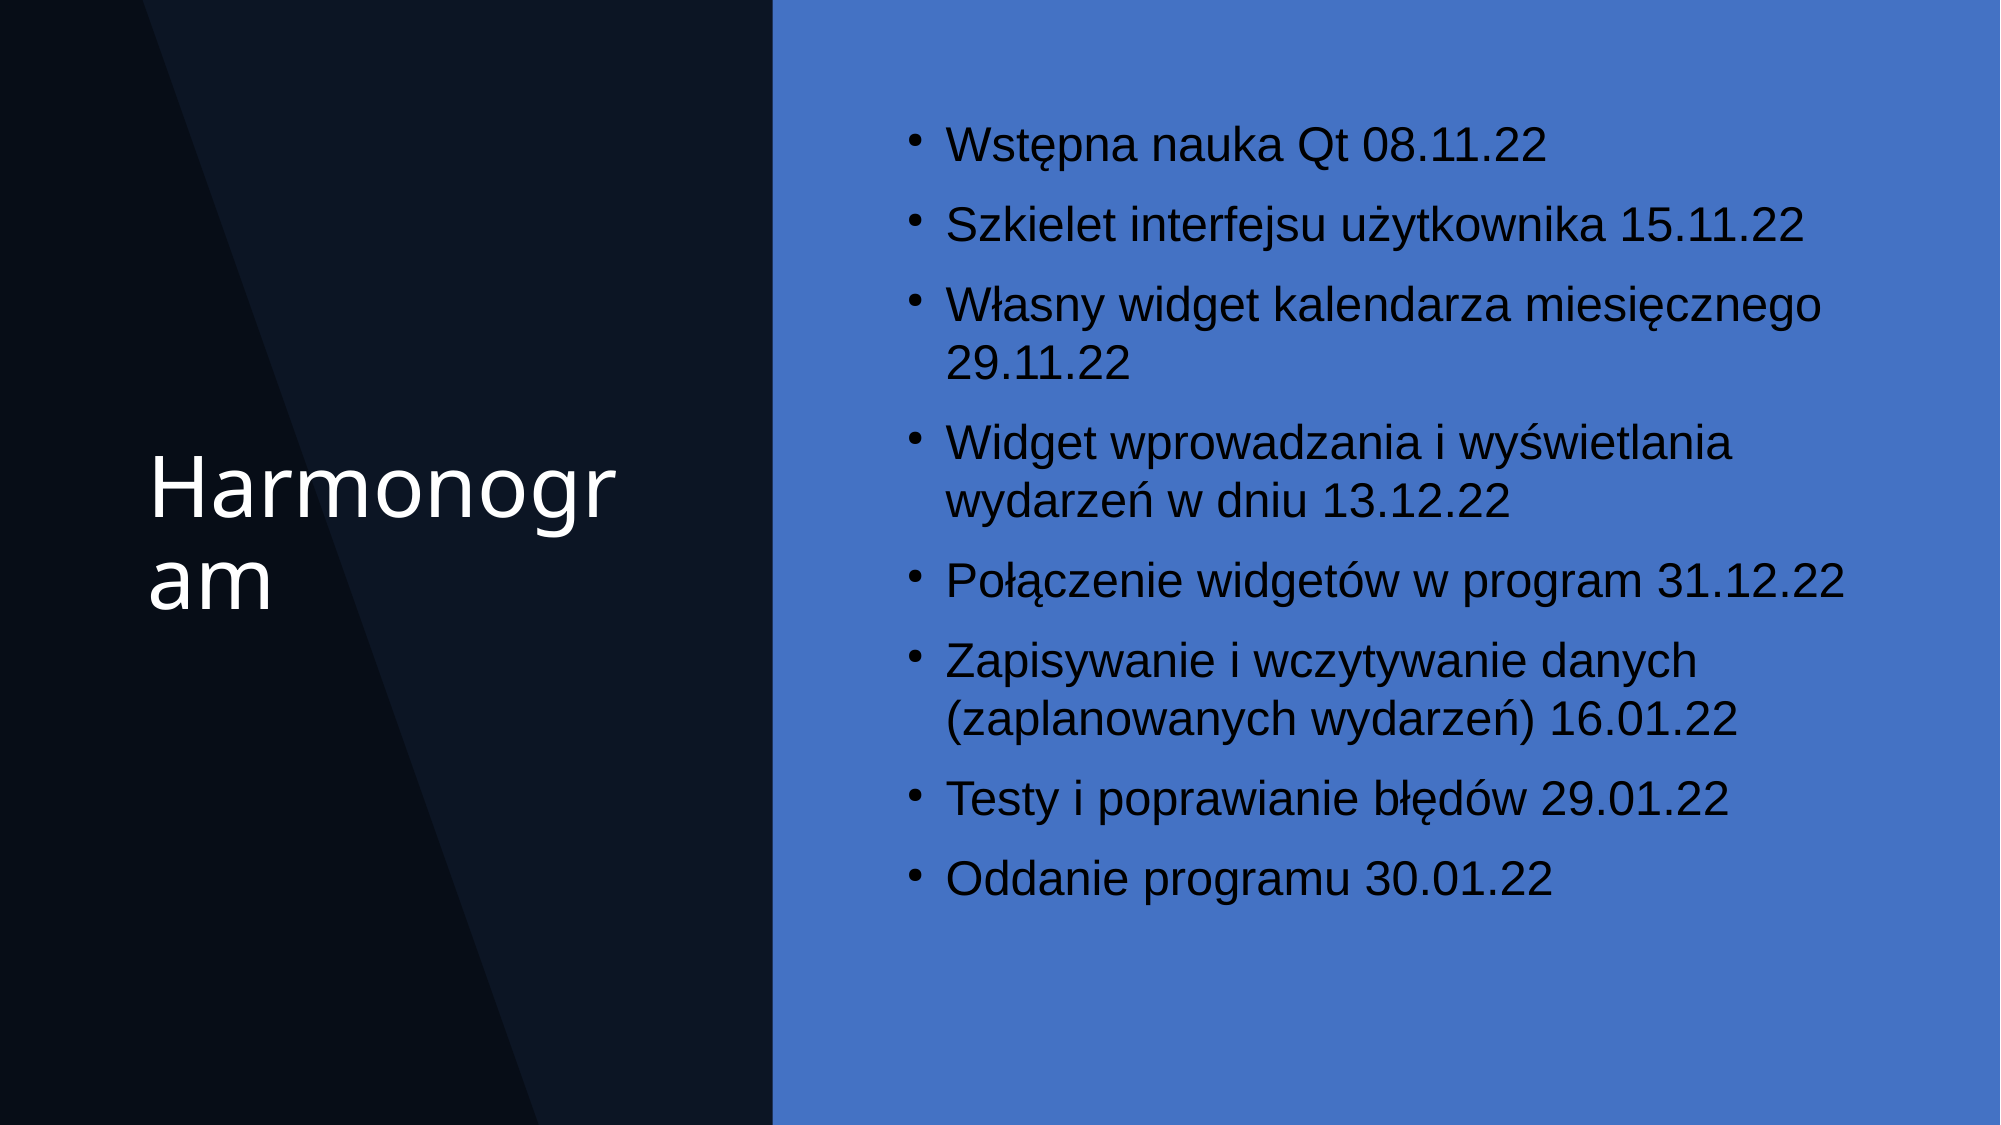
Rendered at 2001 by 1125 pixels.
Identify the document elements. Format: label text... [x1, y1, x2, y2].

list Wstępna nauka Qt 08.11.22 Szkielet interfejsu użytkownika 15.11.22 Własny widget kalendarza miesięcznego 29.11.22 Widget wprowadzania i wyświetlania wydarzeń w dniu 13.12.22 Połączenie widgetów w program 31.12.22 Zapisywanie i wczytywanie danych (zaplanowanych wydarzeń) 16.01.22 Testy i poprawianie błędów 29.01.22 Oddanie programu 30.01.22 [878, 104, 1868, 968]
title Harmonogram [131, 104, 671, 968]
text_box [0, 0, 2000, 1125]
